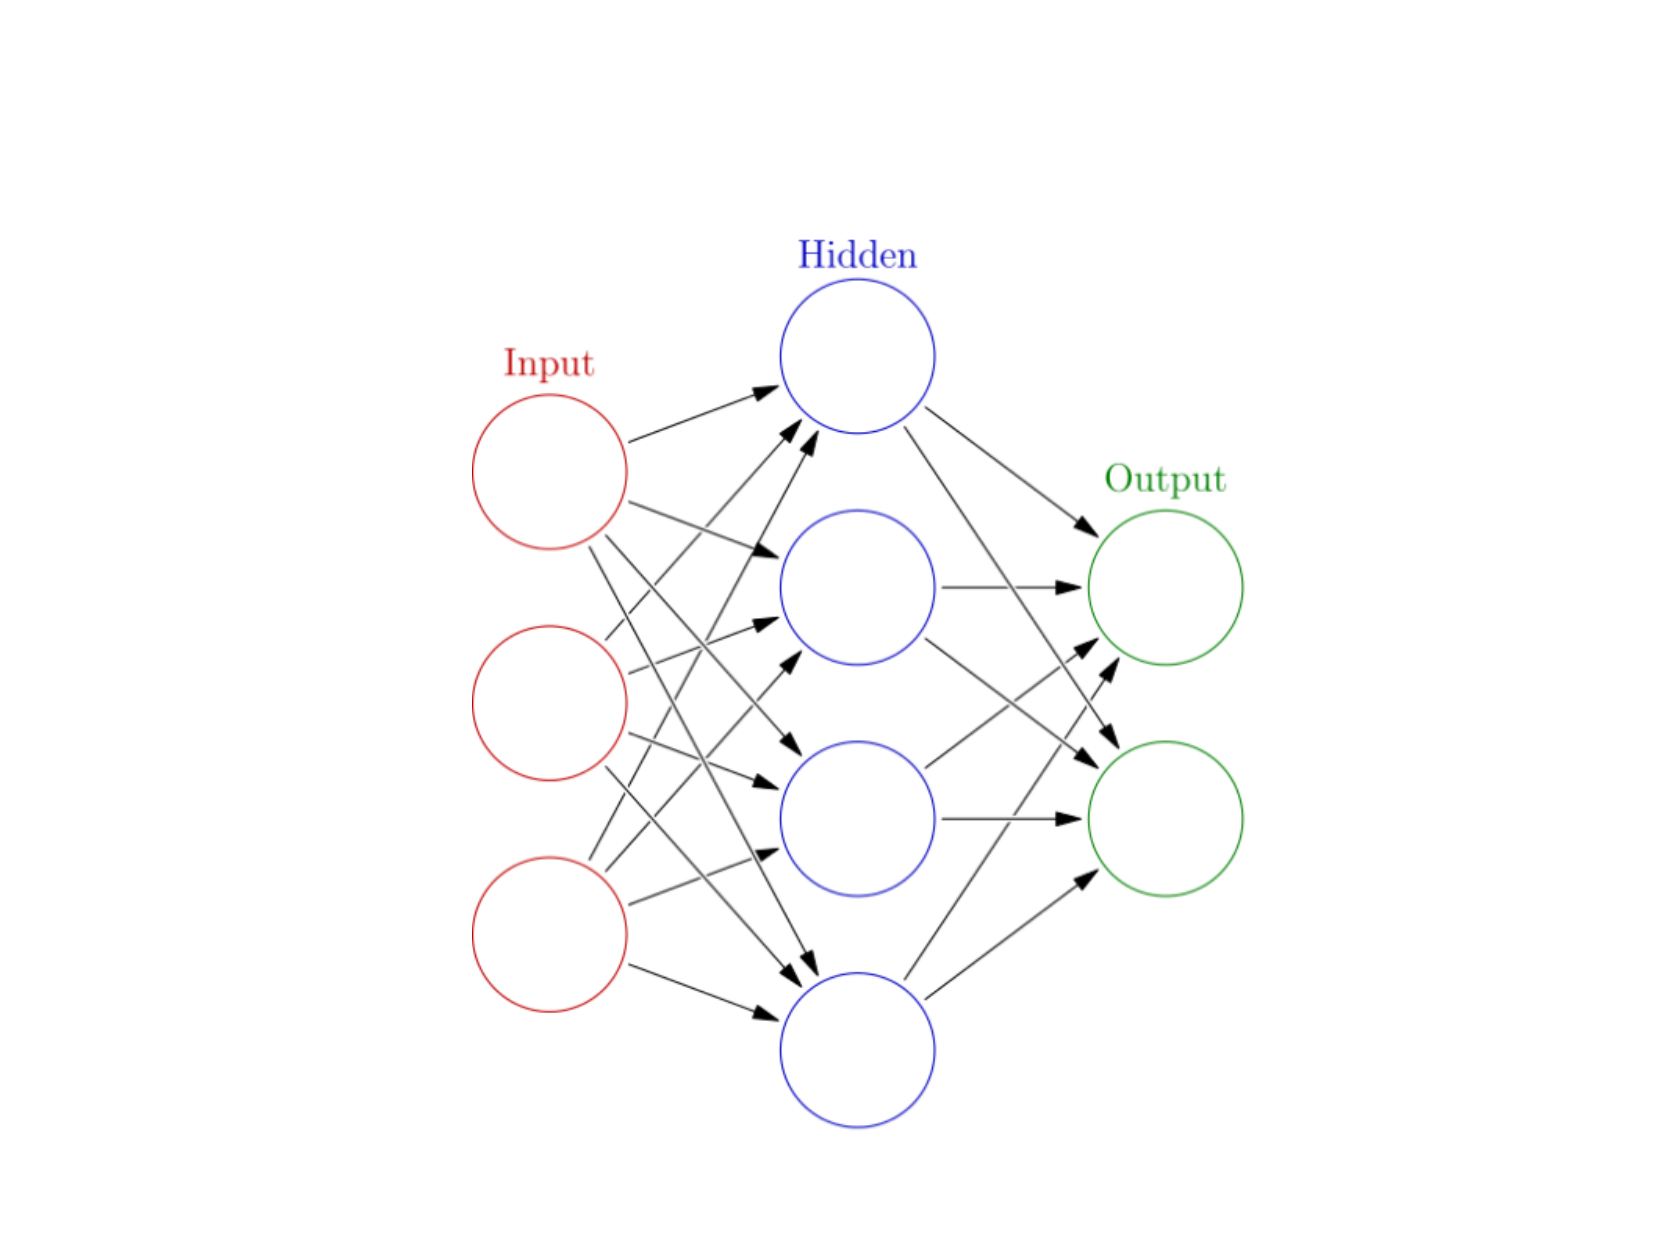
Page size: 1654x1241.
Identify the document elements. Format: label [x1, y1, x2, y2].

picture [472, 237, 1262, 1146]
